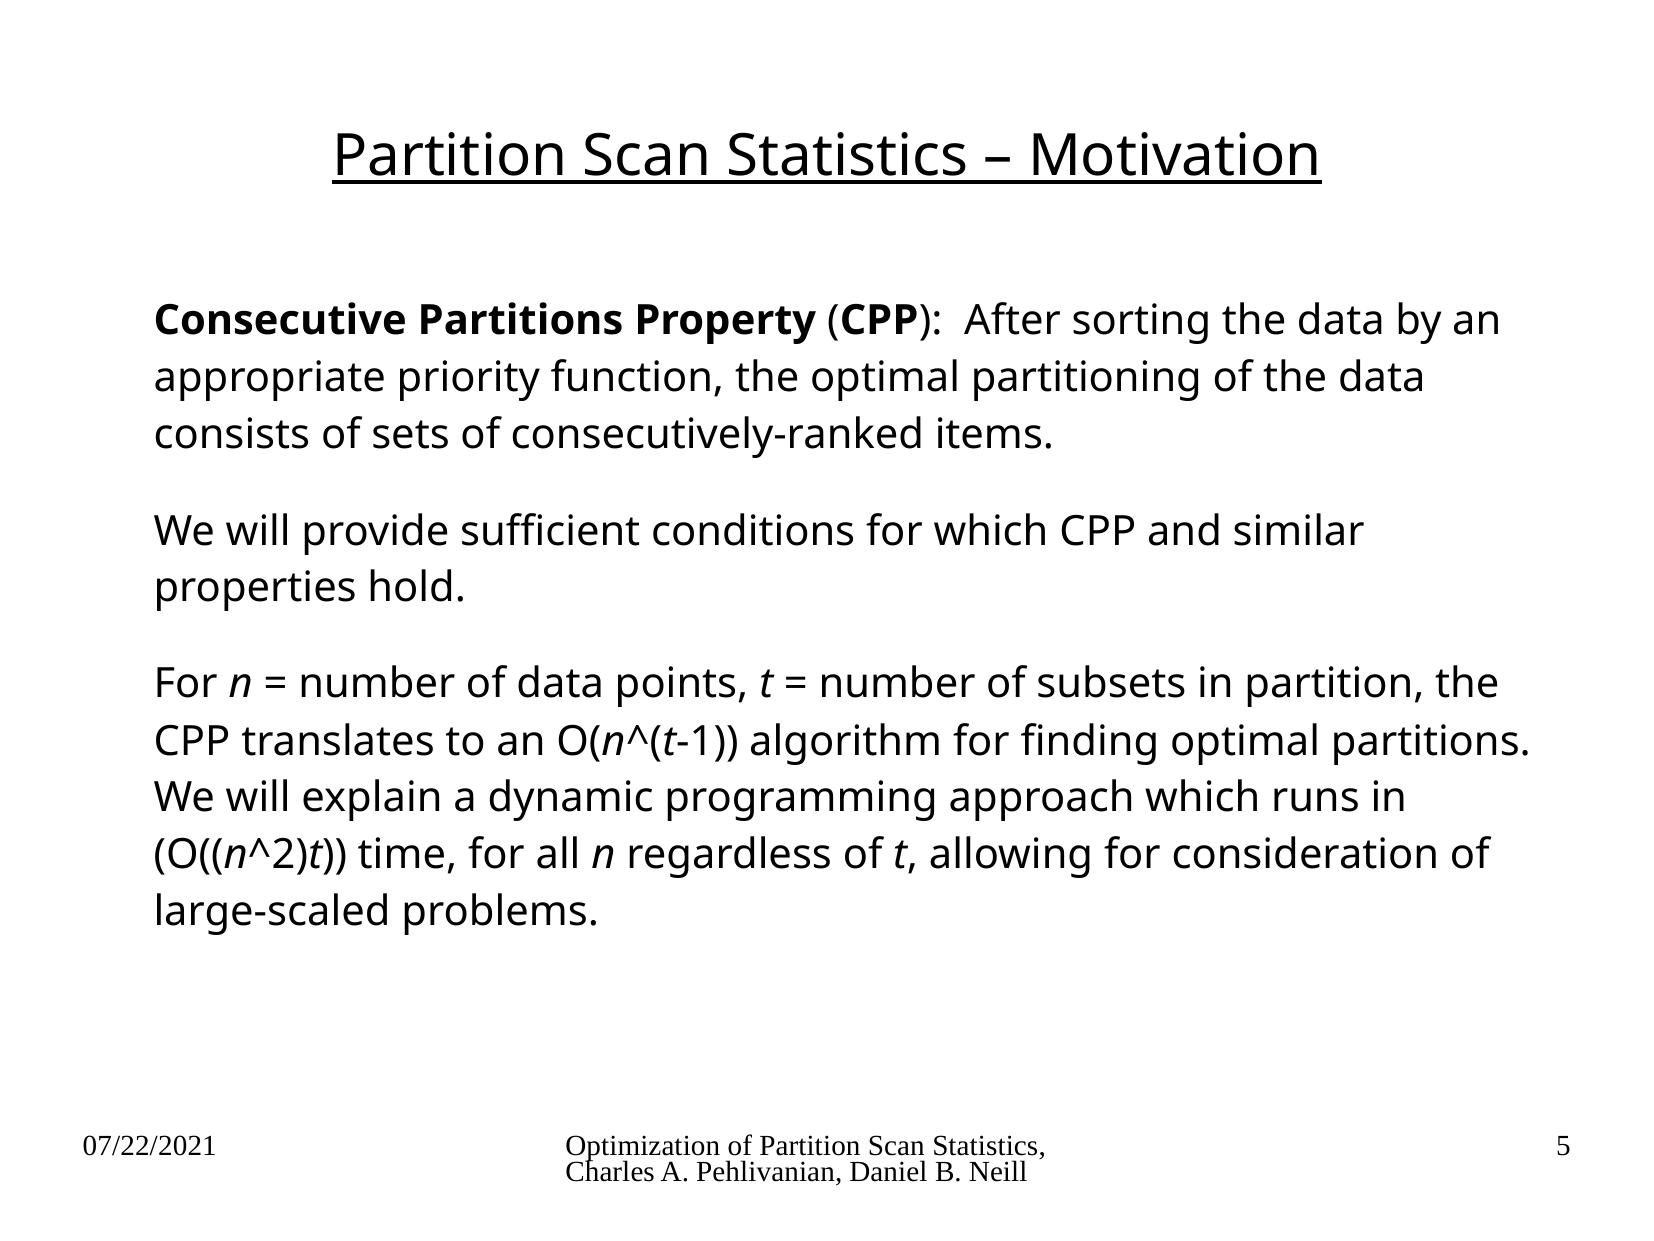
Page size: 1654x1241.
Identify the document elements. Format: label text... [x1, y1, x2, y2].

title Partition Scan Statistics – Motivation [82, 49, 1571, 257]
list Consecutive Partitions Property (CPP): After sorting the data by an appropriate priority function, the optimal partitioning of the data consists of sets of consecutively-ranked items. We will provide sufficient conditions for which CPP and similar properties hold. For n = number of data points, t = number of subsets in partition, the CPP translates to an O(n^(t-1)) algorithm for finding optimal partitions. We will explain a dynamic programming approach which runs in (O((n^2)t)) time, for all n regardless of t, allowing for consideration of large-scaled problems. [82, 290, 1571, 1010]
